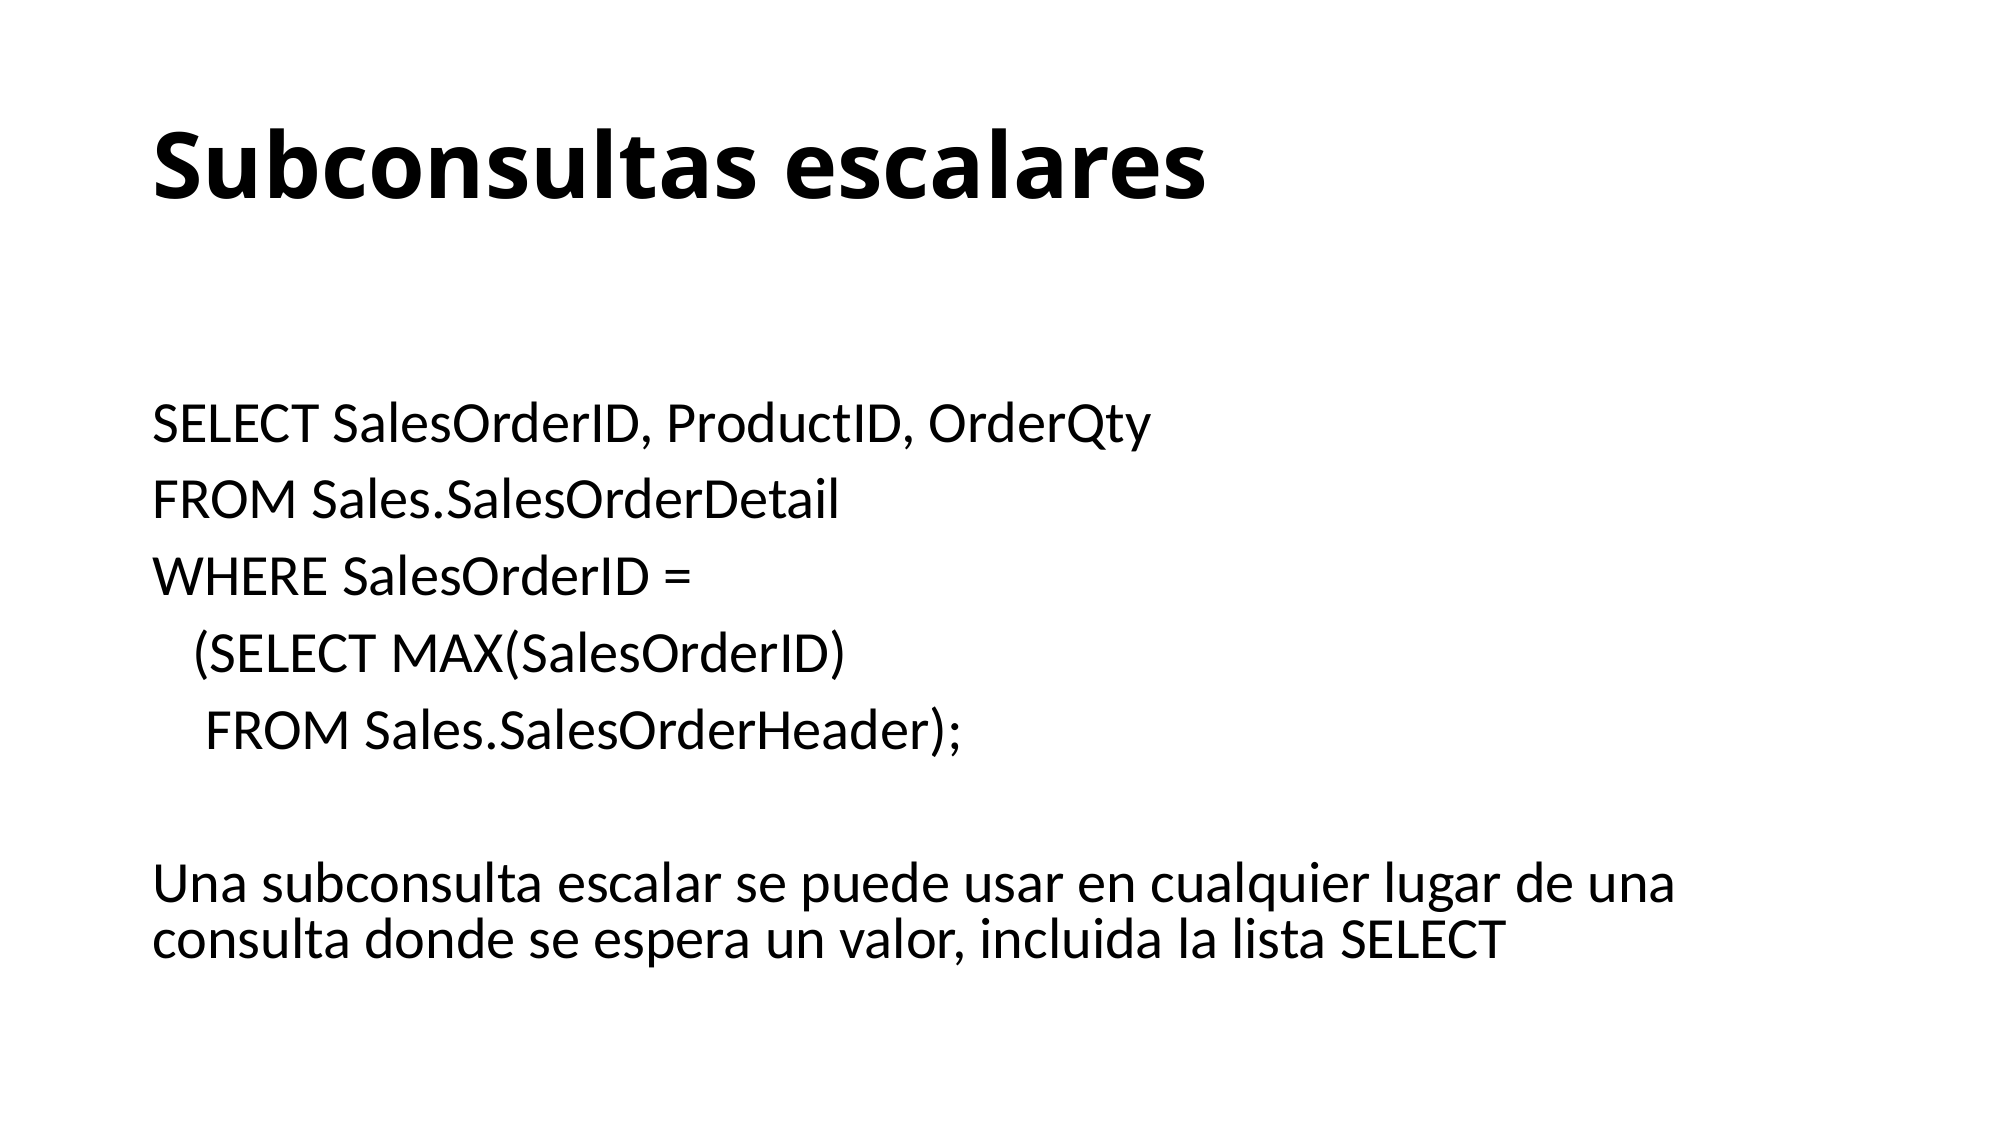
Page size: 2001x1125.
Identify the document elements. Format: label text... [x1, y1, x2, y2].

title Subconsultas escalares [137, 59, 1863, 278]
list SELECT SalesOrderID, ProductID, OrderQty FROM Sales.SalesOrderDetail WHERE SalesOrderID = (SELECT MAX(SalesOrderID) FROM Sales.SalesOrderHeader); Una subconsulta escalar se puede usar en cualquier lugar de una consulta donde se espera un valor, incluida la lista SELECT [137, 299, 1863, 1014]
